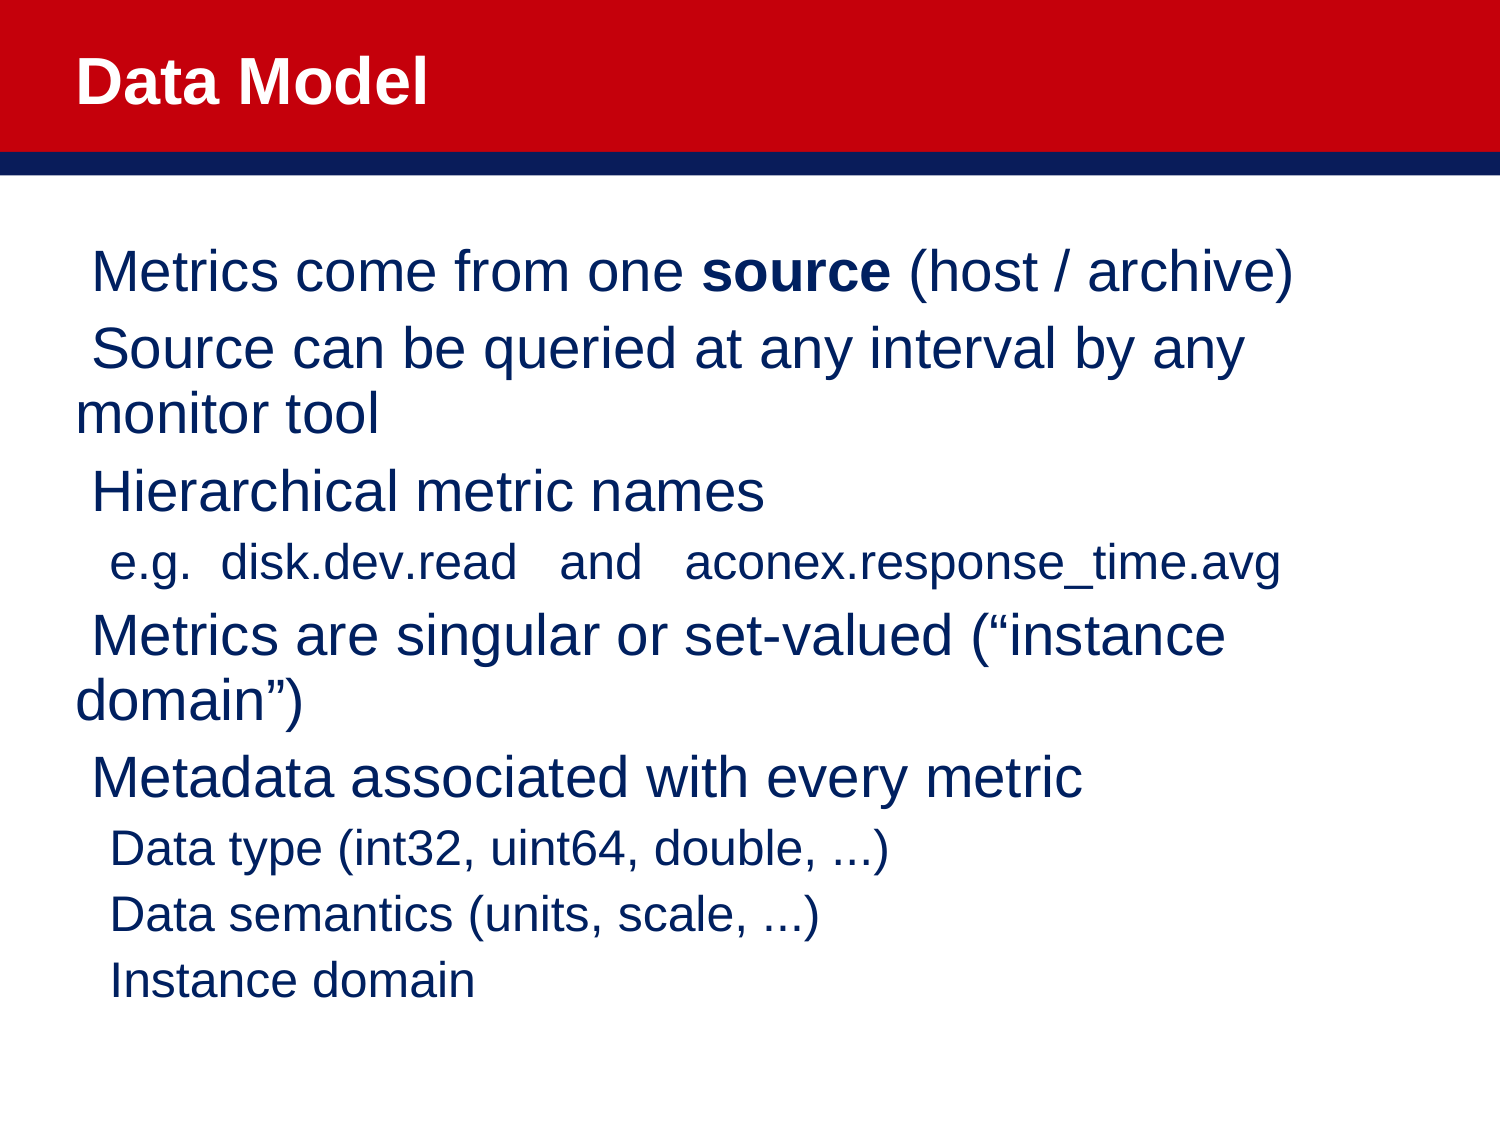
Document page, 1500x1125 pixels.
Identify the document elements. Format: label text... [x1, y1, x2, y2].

list Metrics come from one source (host / archive)‏ Source can be queried at any interval by any monitor tool Hierarchical metric names e.g. disk.dev.read and aconex.response_time.avg Metrics are singular or set-valued (“instance domain”)‏ Metadata associated with every metric Data type (int32, uint64, double, ...)‏ Data semantics (units, scale, ...)‏ Instance domain [75, 238, 1425, 1089]
title Data Model [75, 5, 1425, 158]
